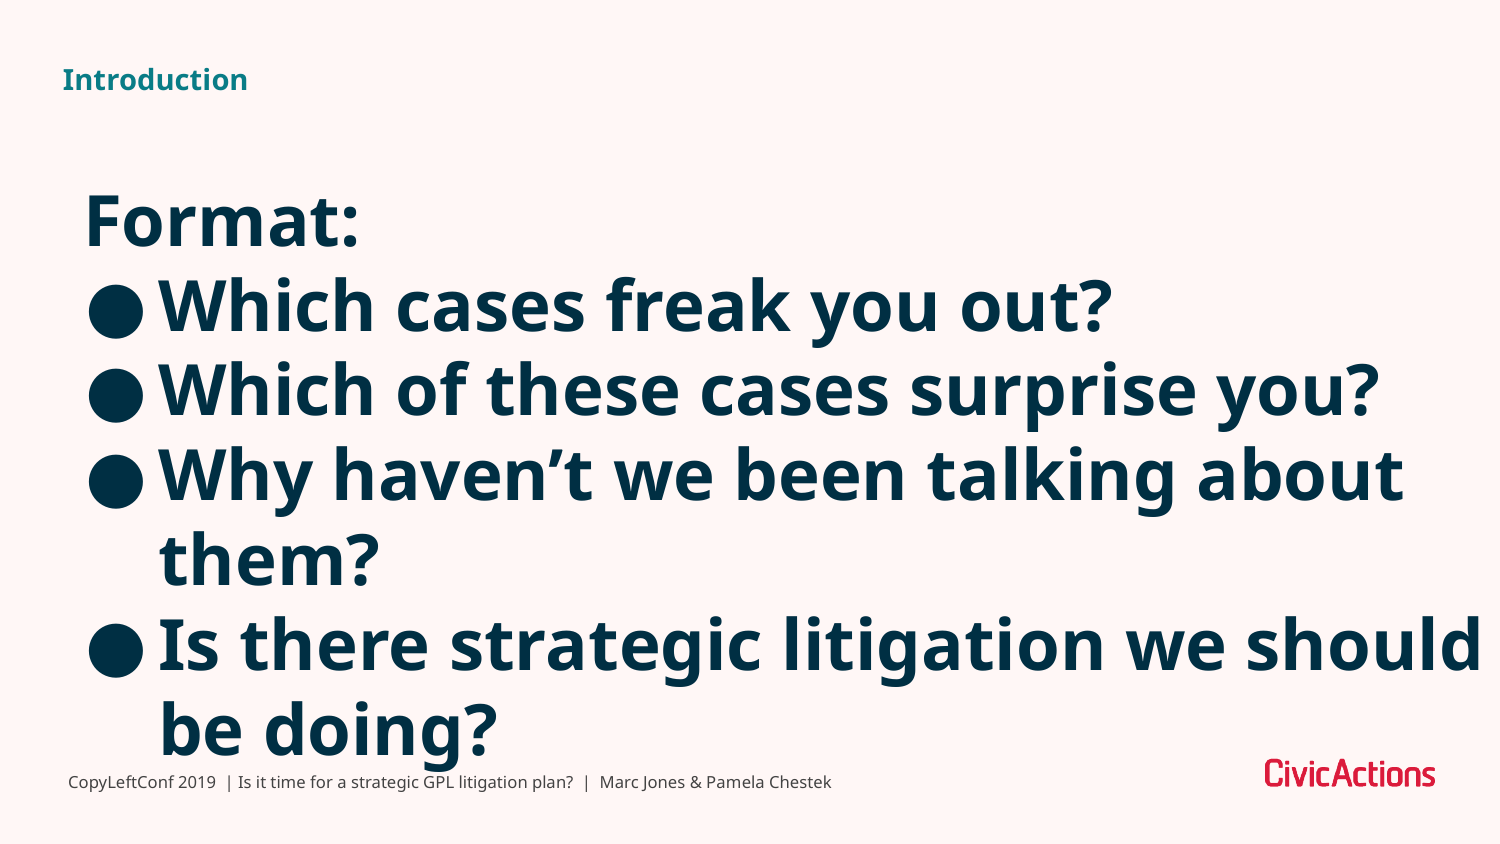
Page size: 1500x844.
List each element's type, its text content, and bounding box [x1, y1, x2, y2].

title Introduction [53, 51, 621, 137]
picture [1265, 758, 1435, 787]
list Format: Which cases freak you out? Which of these cases surprise you? Why haven’t we been talking about them? Is there strategic litigation we should be doing? [73, 165, 1500, 635]
text_box CopyLeftConf 2019 | Is it time for a strategic GPL litigation plan? | Marc Jones & Pamela Chestek [53, 757, 1235, 796]
